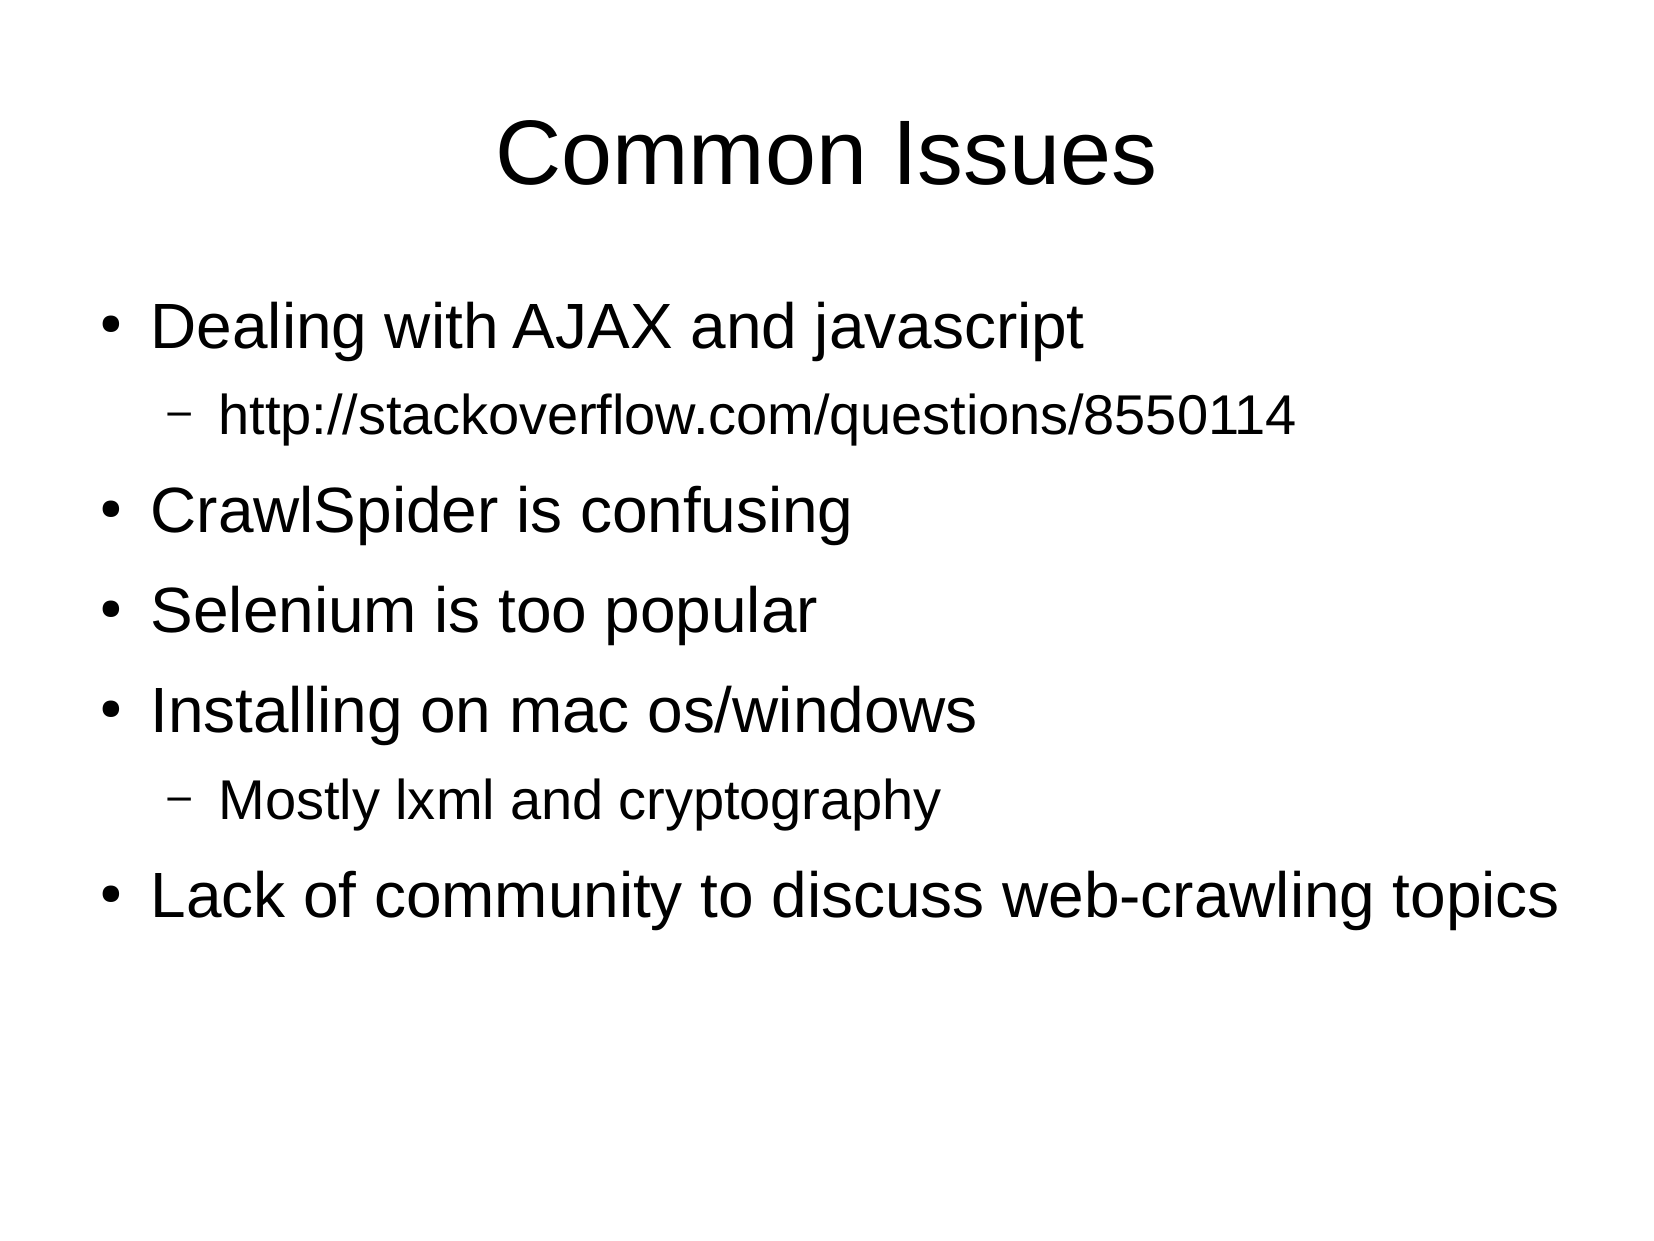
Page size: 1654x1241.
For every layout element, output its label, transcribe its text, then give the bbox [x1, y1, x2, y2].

list Dealing with AJAX and javascript http://stackoverflow.com/questions/8550114 CrawlSpider is confusing Selenium is too popular Installing on mac os/windows Mostly lxml and cryptography Lack of community to discuss web-crawling topics [82, 290, 1571, 1010]
title Common Issues [82, 49, 1571, 257]
